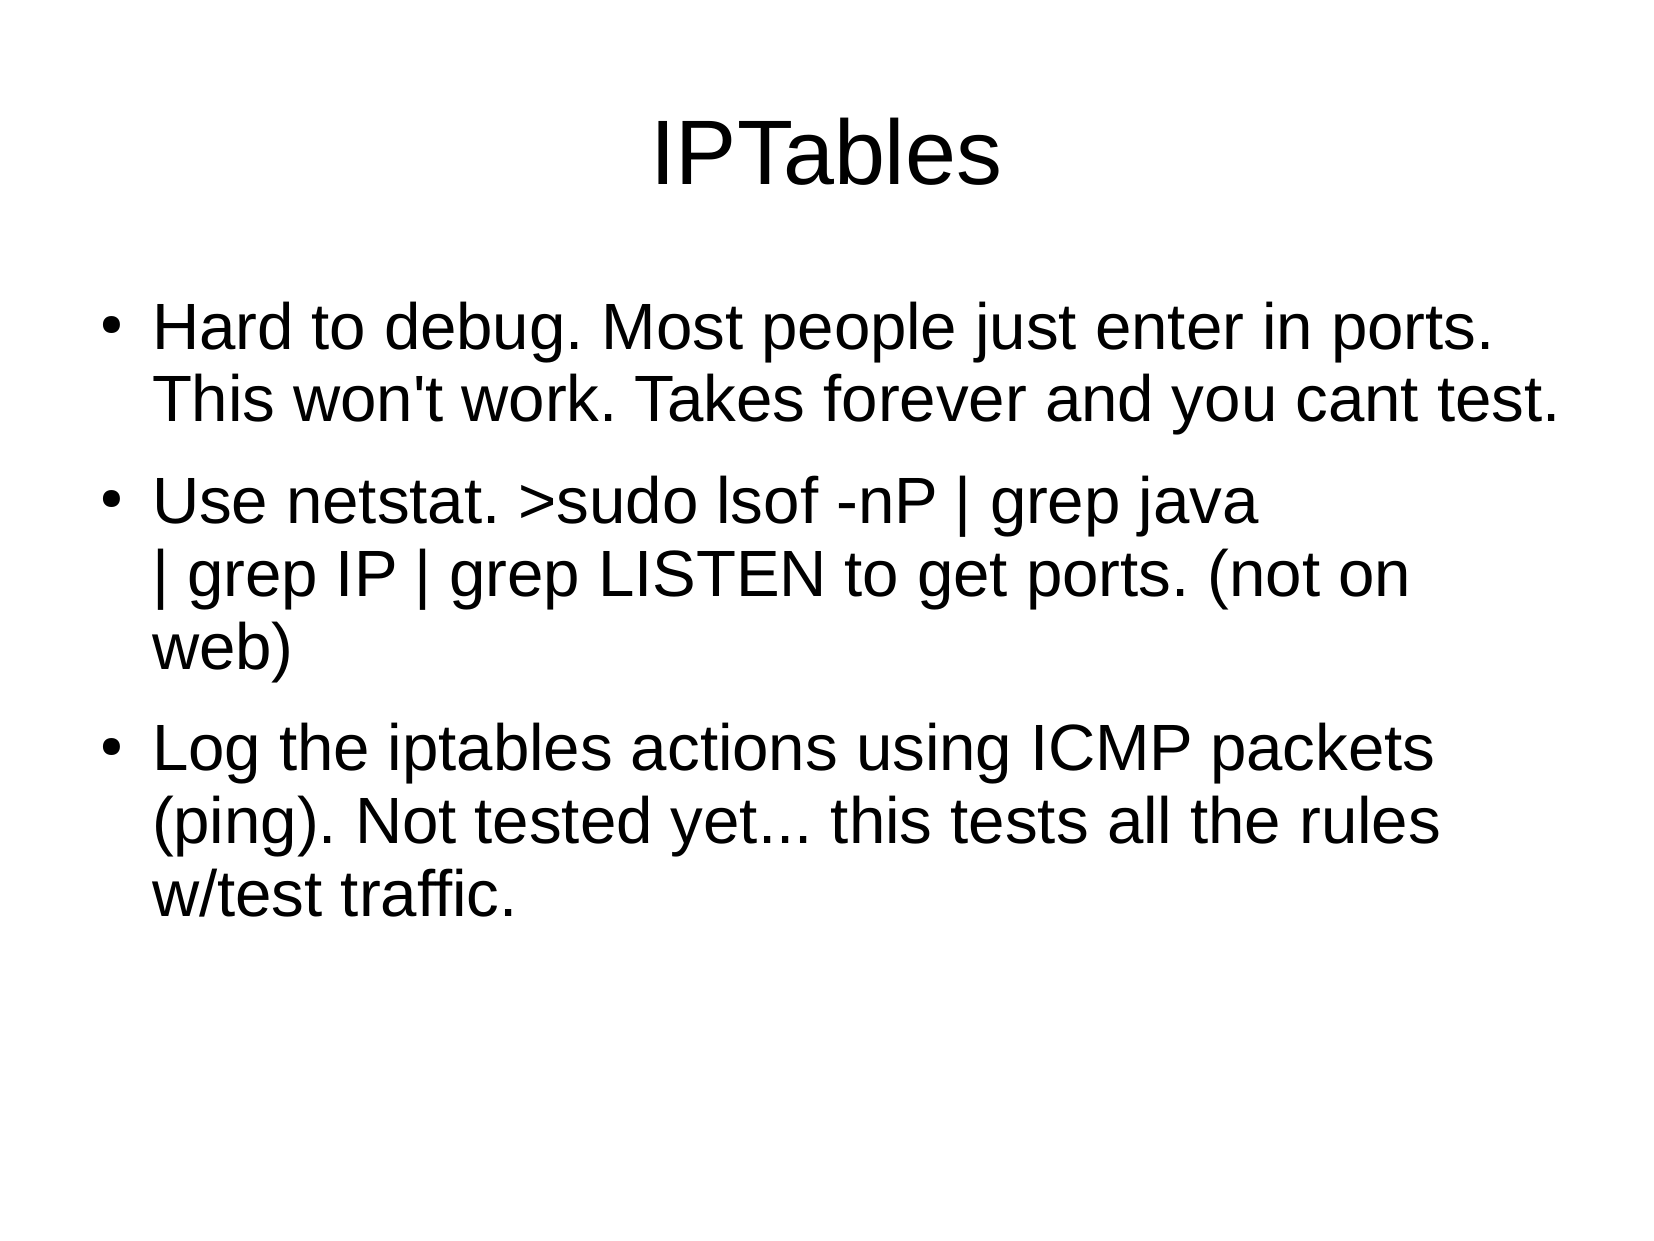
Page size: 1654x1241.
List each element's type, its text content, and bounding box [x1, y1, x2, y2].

title IPTables [82, 49, 1571, 257]
list Hard to debug. Most people just enter in ports. This won't work. Takes forever and you cant test. Use netstat. >sudo lsof -nP | grep java | grep IP | grep LISTEN to get ports. (not on web) Log the iptables actions using ICMP packets (ping). Not tested yet... this tests all the rules w/test traffic. [82, 290, 1571, 1010]
